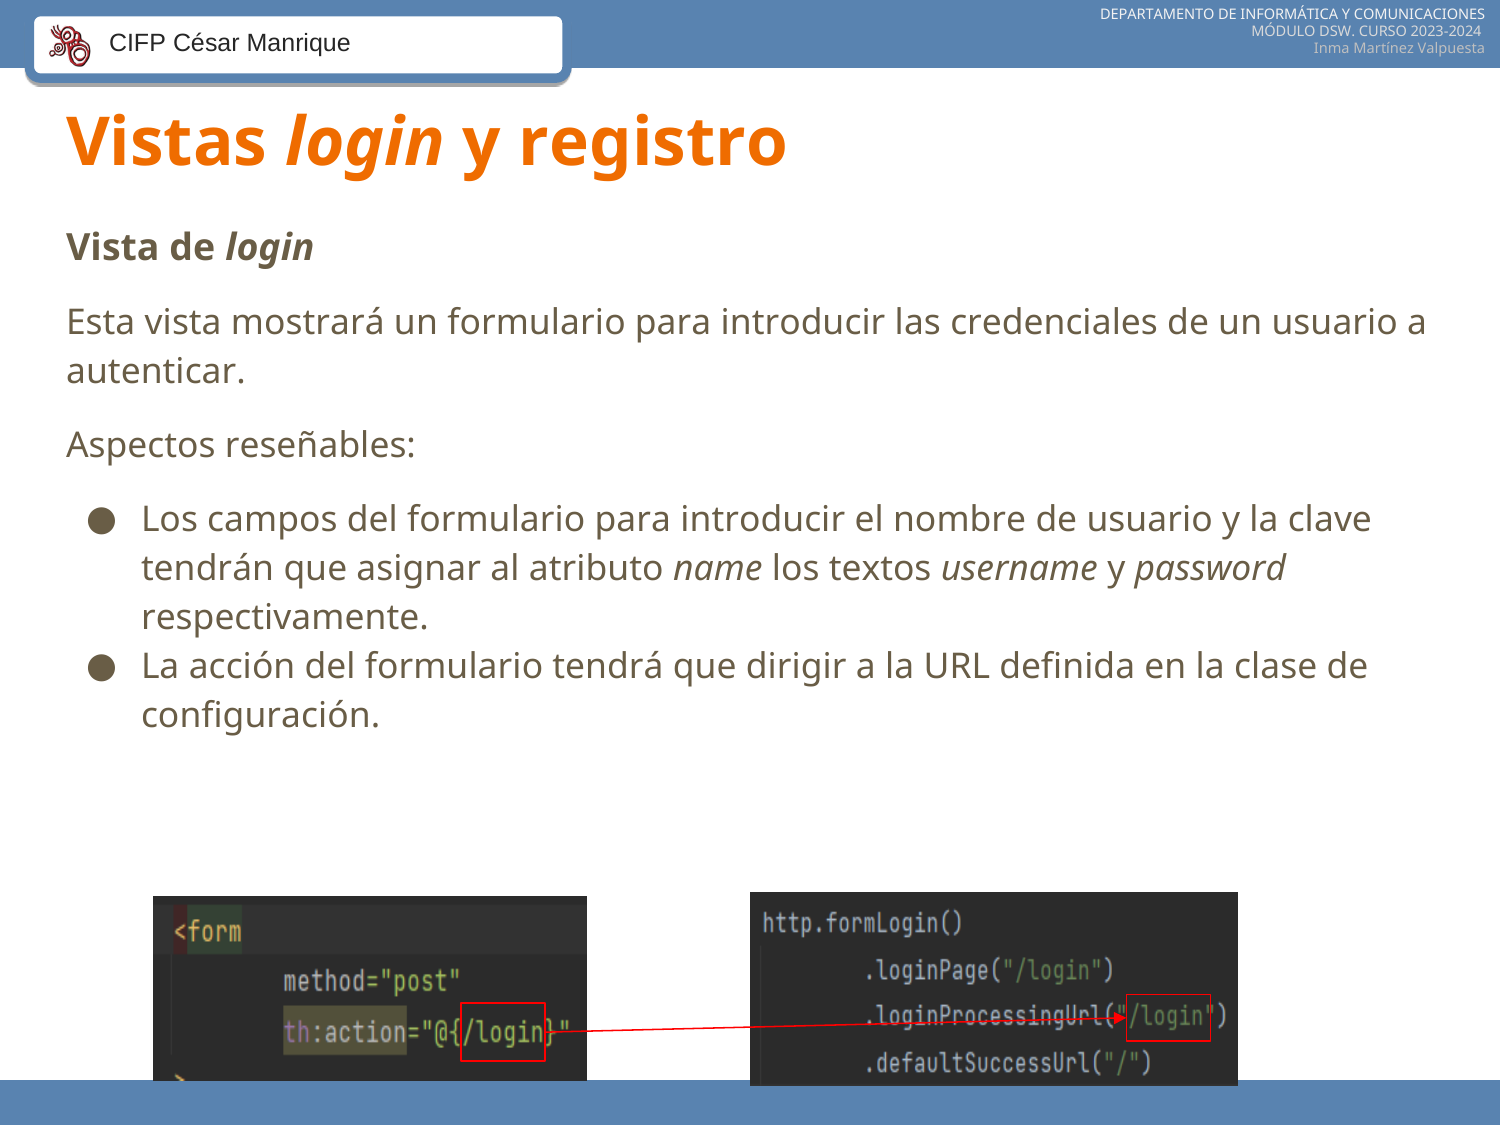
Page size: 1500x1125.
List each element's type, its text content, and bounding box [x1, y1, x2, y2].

picture [153, 896, 587, 1081]
list Vista de login Esta vista mostrará un formulario para introducir las credenciales de un usuario a autenticar. Aspectos reseñables: Los campos del formulario para introducir el nombre de usuario y la clave tendrán que asignar al atributo name los textos username y password respectivamente. La acción del formulario tendrá que dirigir a la URL definida en la clase de configuración. [51, 200, 1449, 1101]
picture [1127, 995, 1210, 1040]
picture [47, 23, 93, 67]
picture [750, 892, 1238, 1086]
title Vistas login y registro [51, 82, 1449, 194]
picture [462, 1004, 544, 1060]
